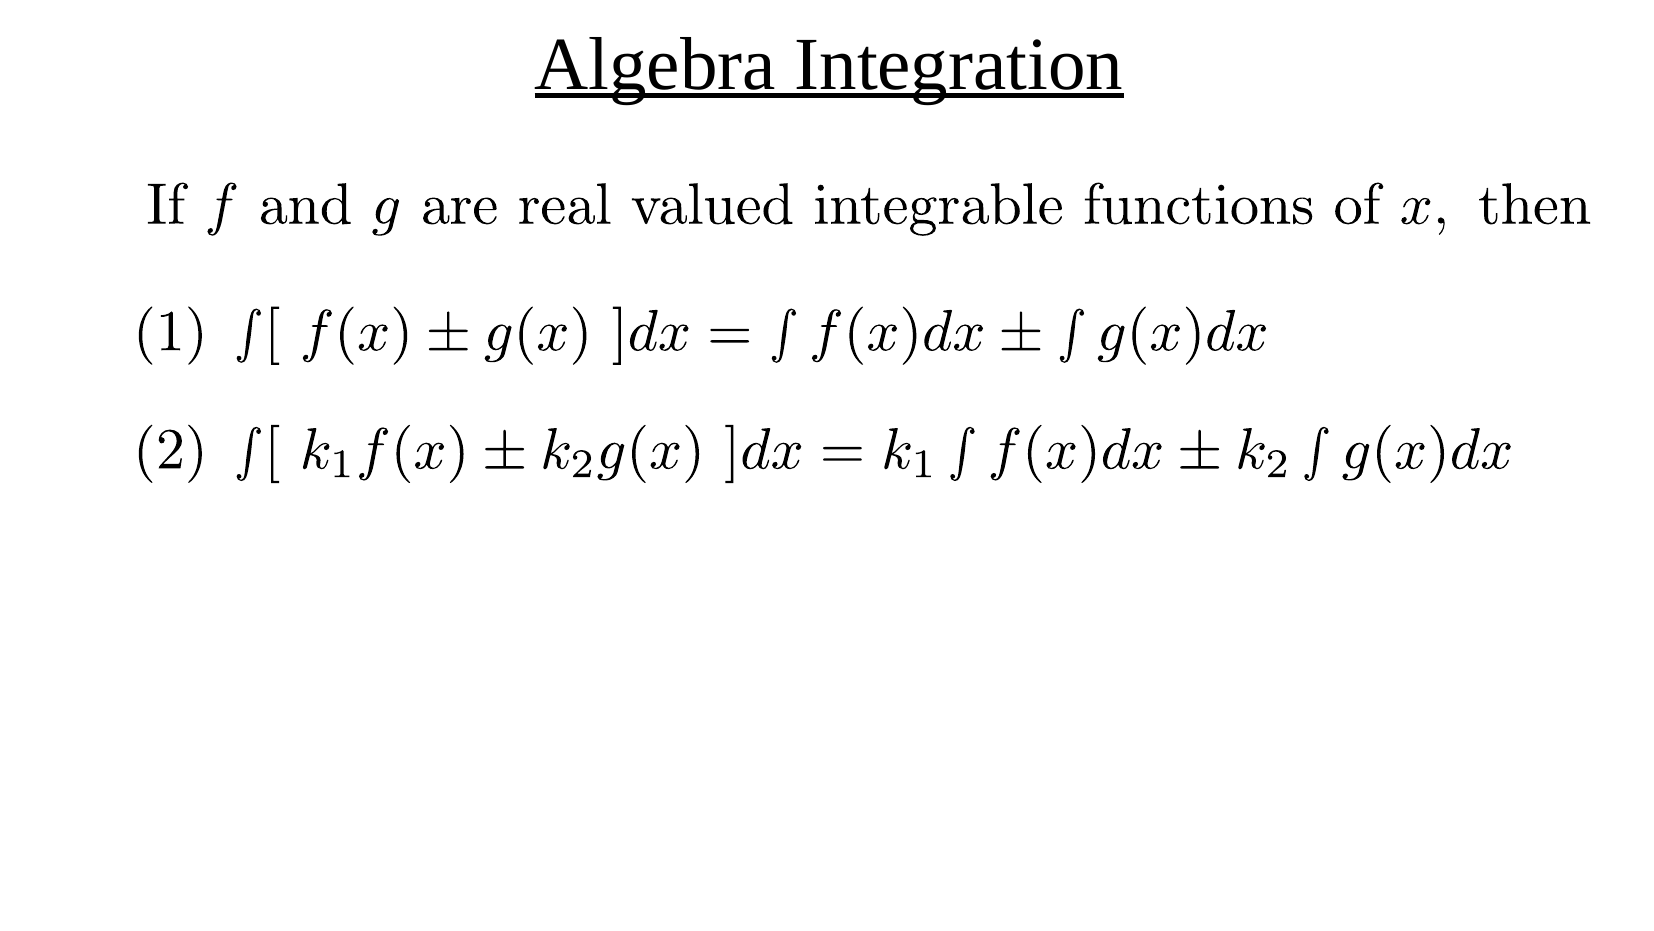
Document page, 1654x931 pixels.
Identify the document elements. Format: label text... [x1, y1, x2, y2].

text_box [236, 306, 1267, 365]
title Algebra Integration [84, 21, 1574, 107]
text_box [236, 424, 1511, 484]
text_box [136, 424, 202, 483]
text_box [147, 182, 1591, 236]
subtitle [59, 129, 1607, 910]
text_box [136, 306, 202, 365]
